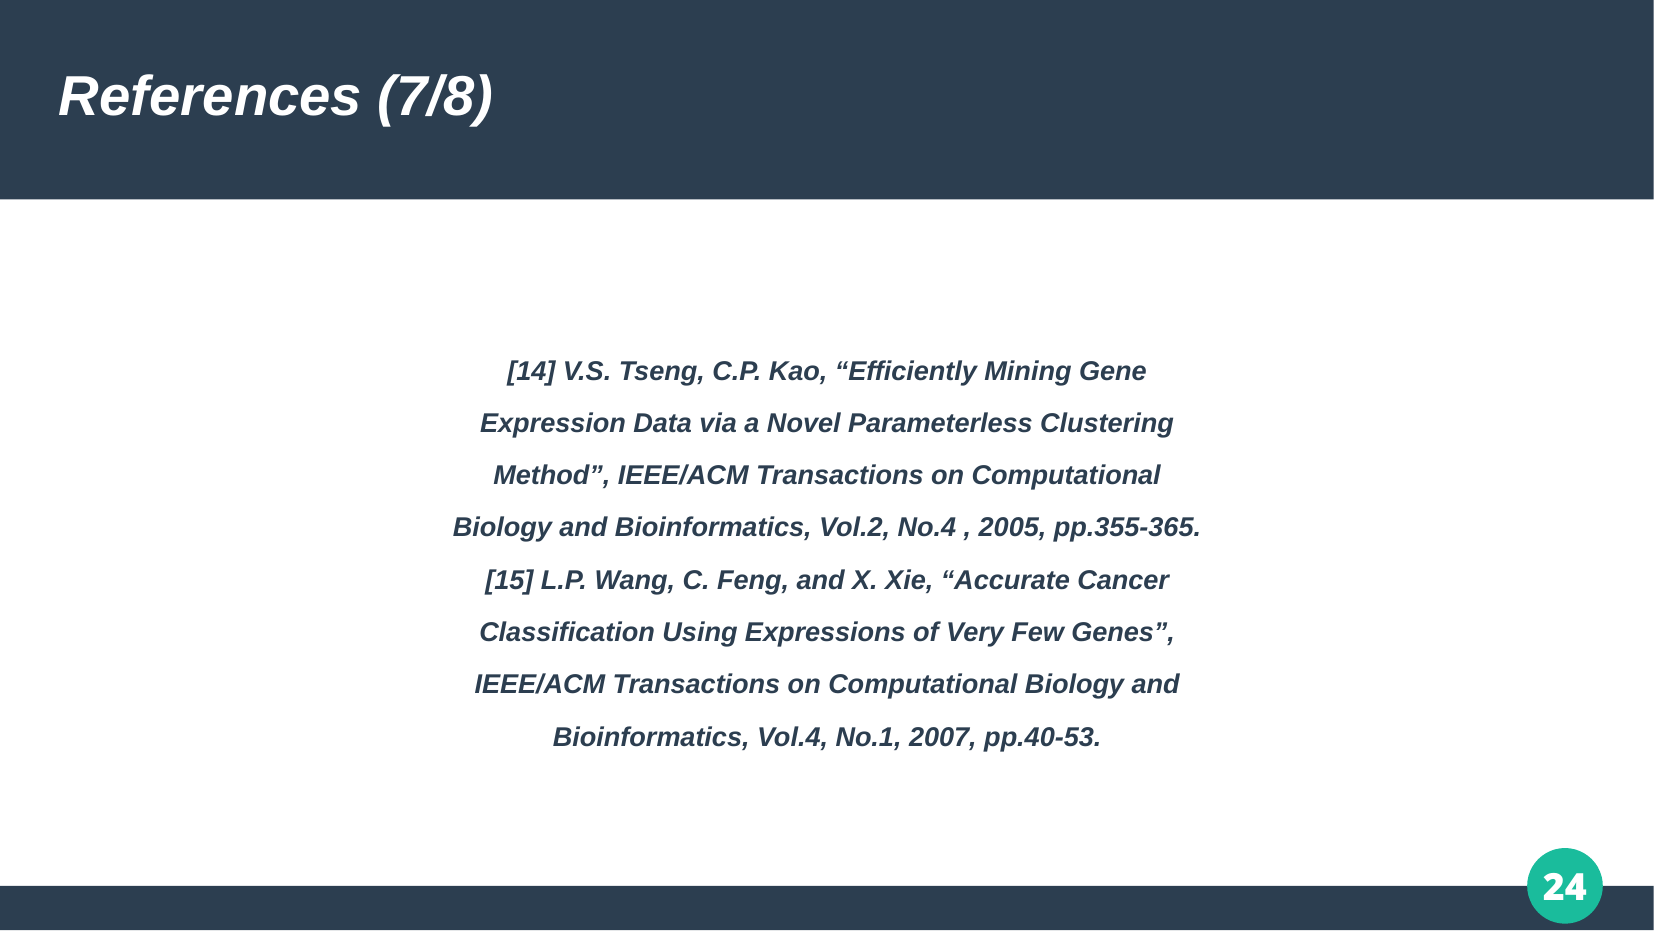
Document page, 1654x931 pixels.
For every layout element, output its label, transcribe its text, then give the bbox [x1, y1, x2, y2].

title References (7/8) [59, 37, 1595, 156]
list [14] V.S. Tseng, C.P. Kao, “Efficiently Mining Gene Expression Data via a Novel Parameterless Clustering Method”, IEEE/ACM Transactions on Computational Biology and Bioinformatics, Vol.2, No.4 , 2005, pp.355-365. [15] L.P. Wang, C. Feng, and X. Xie, “Accurate Cancer Classification Using Expressions of Very Few Genes”, IEEE/ACM Transactions on Computational Biology and Bioinformatics, Vol.4, No.1, 2007, pp.40-53. [59, 243, 1595, 864]
